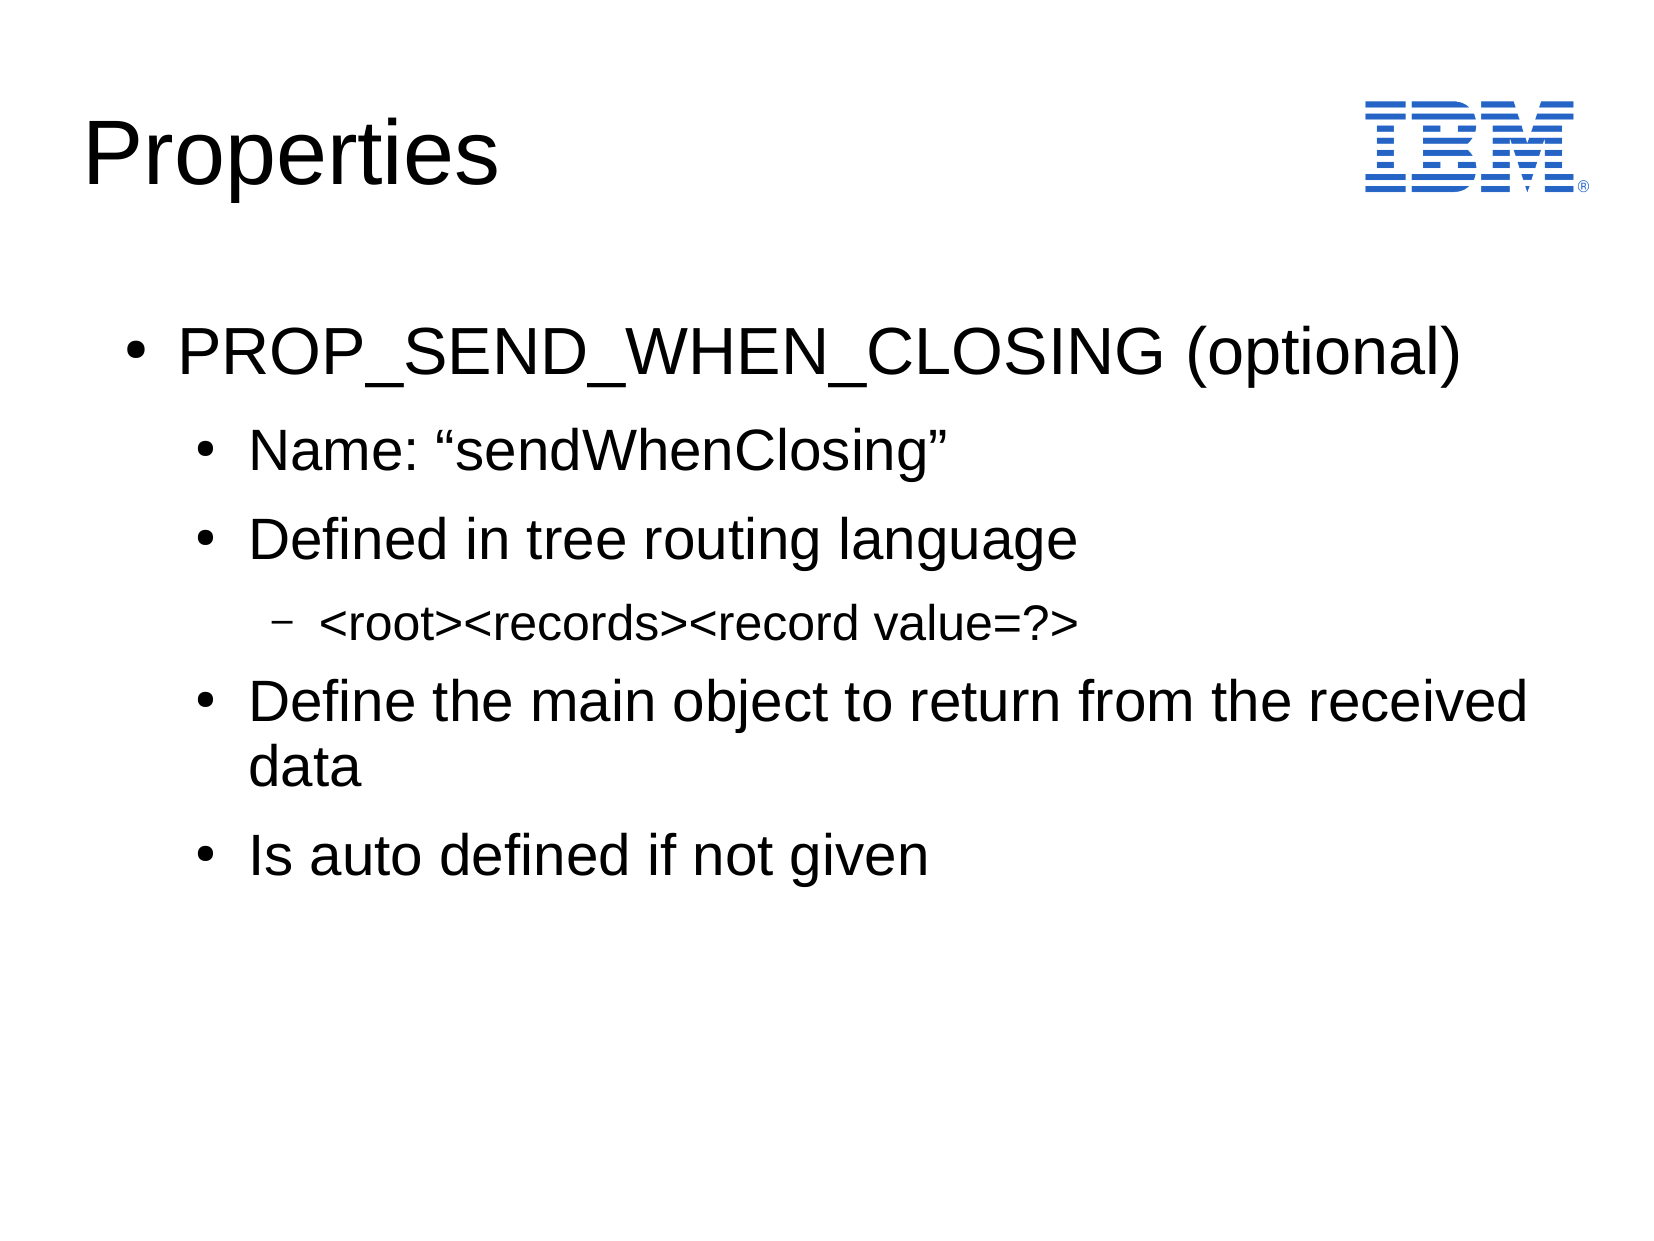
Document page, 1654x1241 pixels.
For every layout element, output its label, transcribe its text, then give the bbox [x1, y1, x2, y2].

picture [1358, 86, 1595, 207]
list [82, 290, 1571, 1109]
list PROP_SEND_WHEN_CLOSING (optional) Name: “sendWhenClosing” Defined in tree routing language <root><records><record value=?> Define the main object to return from the received data Is auto defined if not given [106, 313, 1595, 1133]
title Properties [82, 49, 1571, 257]
